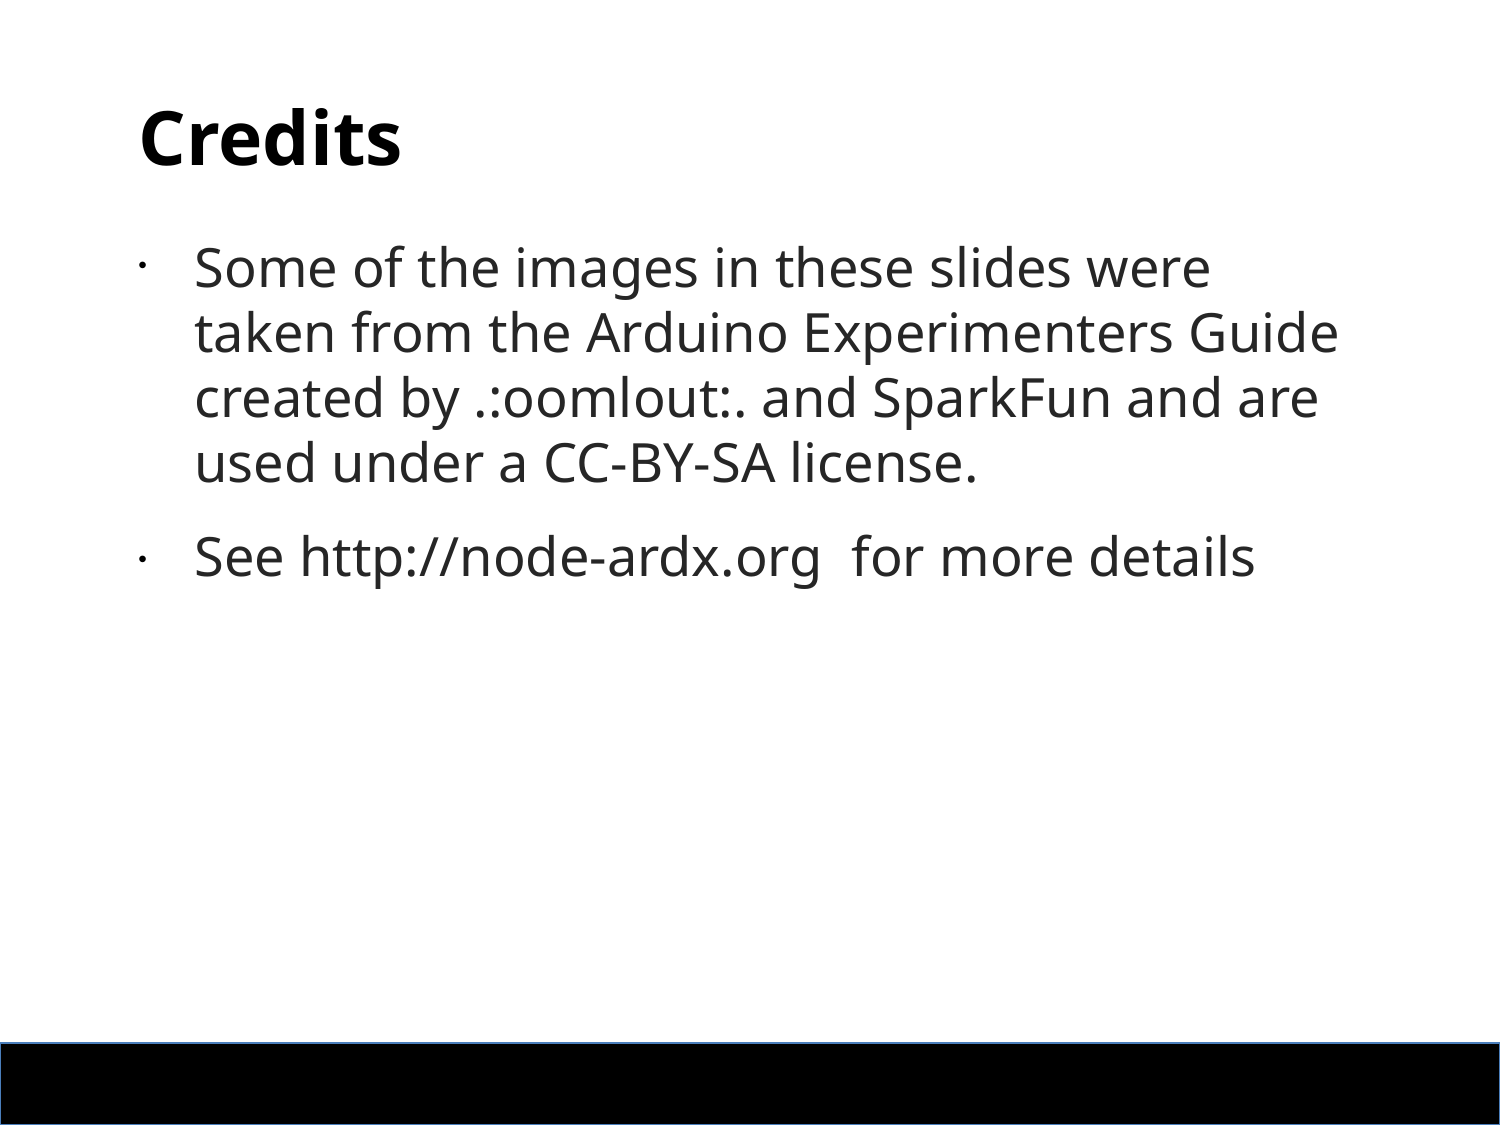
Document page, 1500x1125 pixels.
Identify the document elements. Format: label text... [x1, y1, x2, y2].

title Credits [123, 82, 1383, 174]
list Some of the images in these slides were taken from the Arduino Experimenters Guide created by .:oomlout:. and SparkFun and are used under a CC-BY-SA license. See http://node-ardx.org for more details [123, 225, 1383, 1005]
